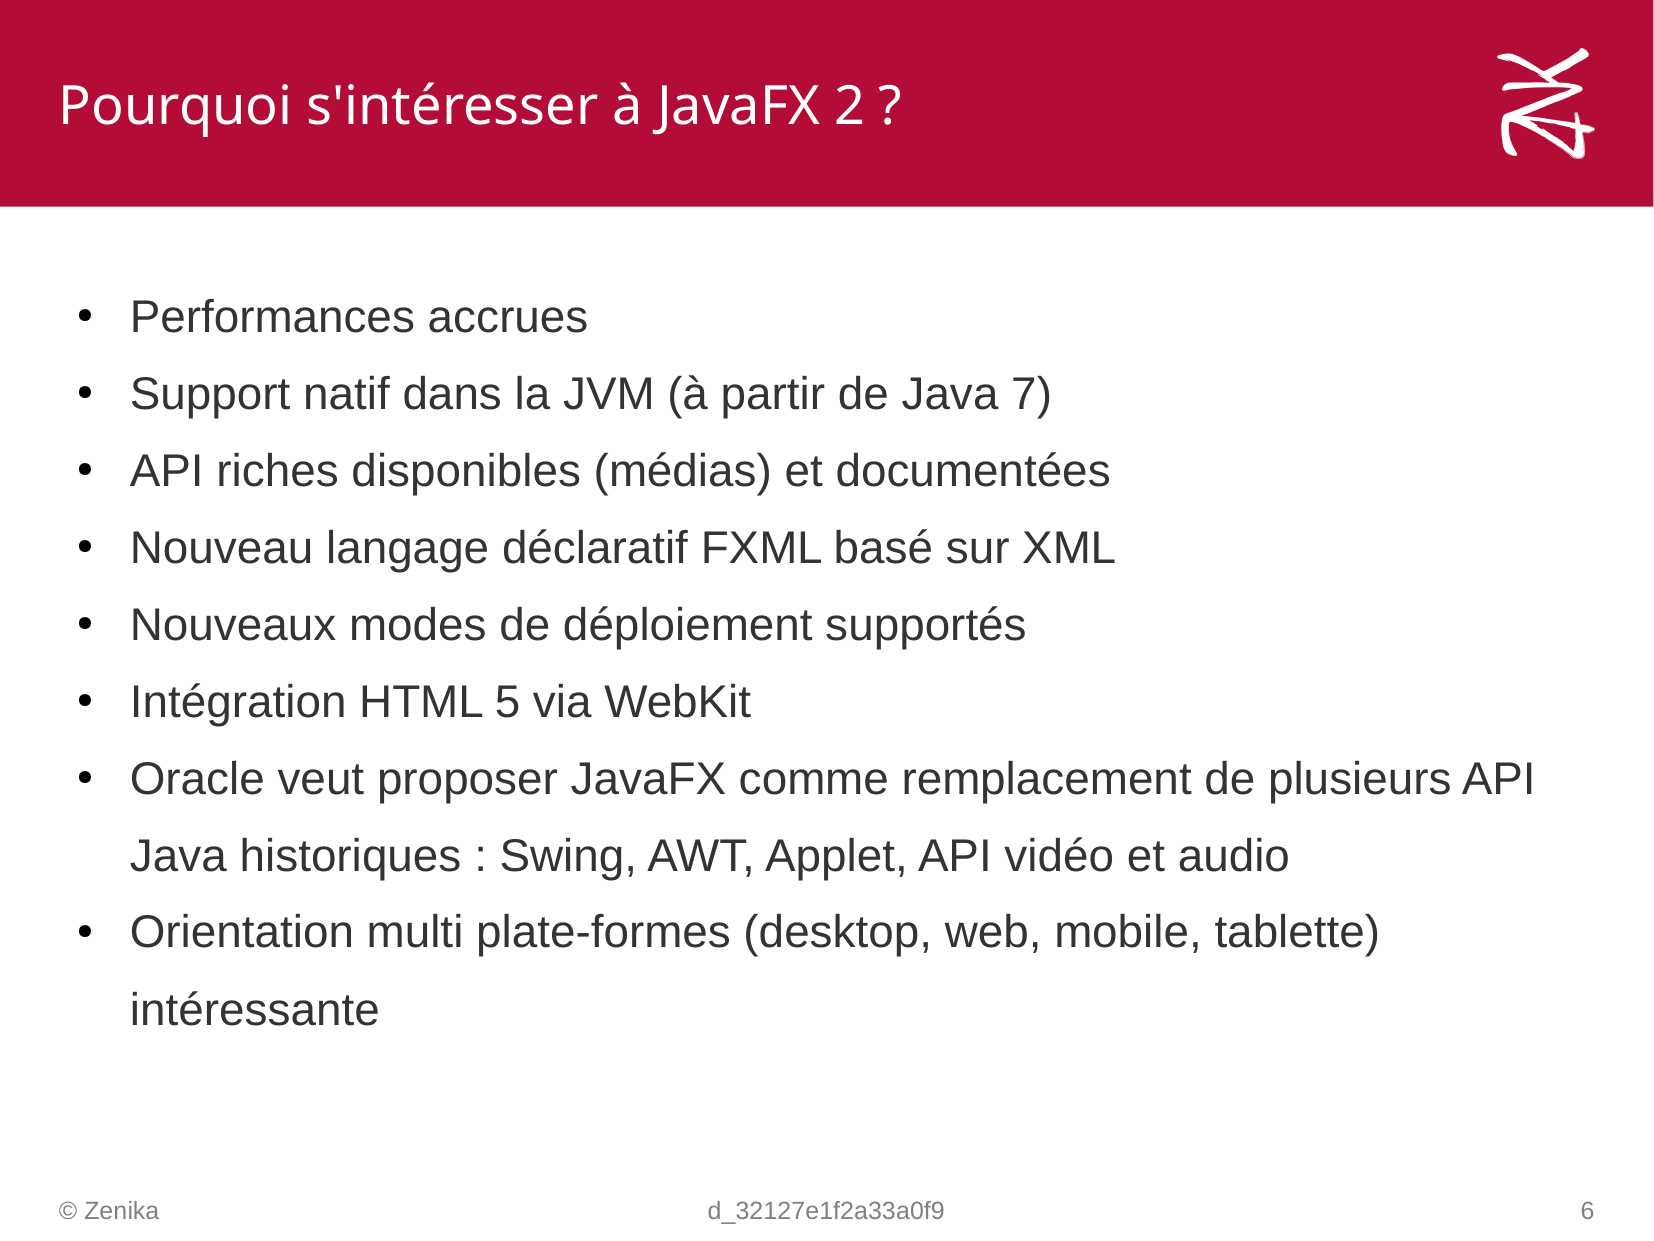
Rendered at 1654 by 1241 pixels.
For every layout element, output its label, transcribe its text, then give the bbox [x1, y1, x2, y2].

title Pourquoi s'intéresser à JavaFX 2 ? [59, 29, 1595, 178]
list Performances accrues Support natif dans la JVM (à partir de Java 7) API riches disponibles (médias) et documentées Nouveau langage déclaratif FXML basé sur XML Nouveaux modes de déploiement supportés Intégration HTML 5 via WebKit Oracle veut proposer JavaFX comme remplacement de plusieurs API Java historiques : Swing, AWT, Applet, API vidéo et audio Orientation multi plate-formes (desktop, web, mobile, tablette) intéressante [59, 265, 1595, 986]
